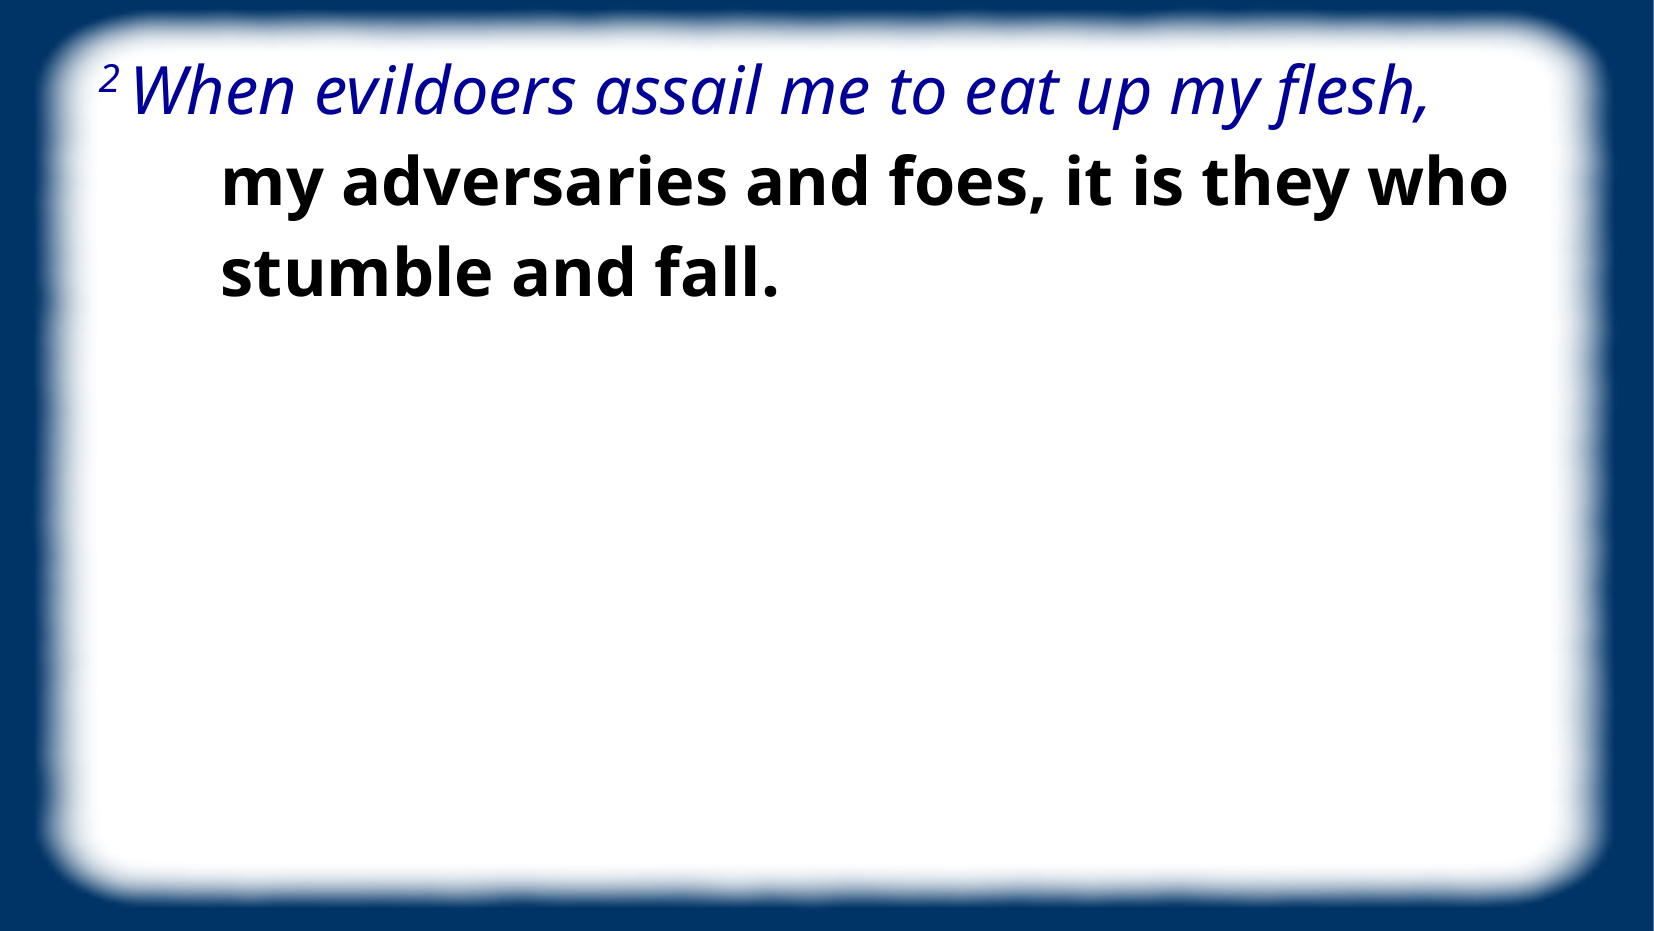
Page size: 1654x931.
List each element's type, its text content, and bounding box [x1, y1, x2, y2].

picture [0, 0, 1654, 931]
text_box 2 When evildoers assail me to eat up my flesh, my adversaries and foes, it is they who stumble and fall. [83, 36, 1584, 322]
